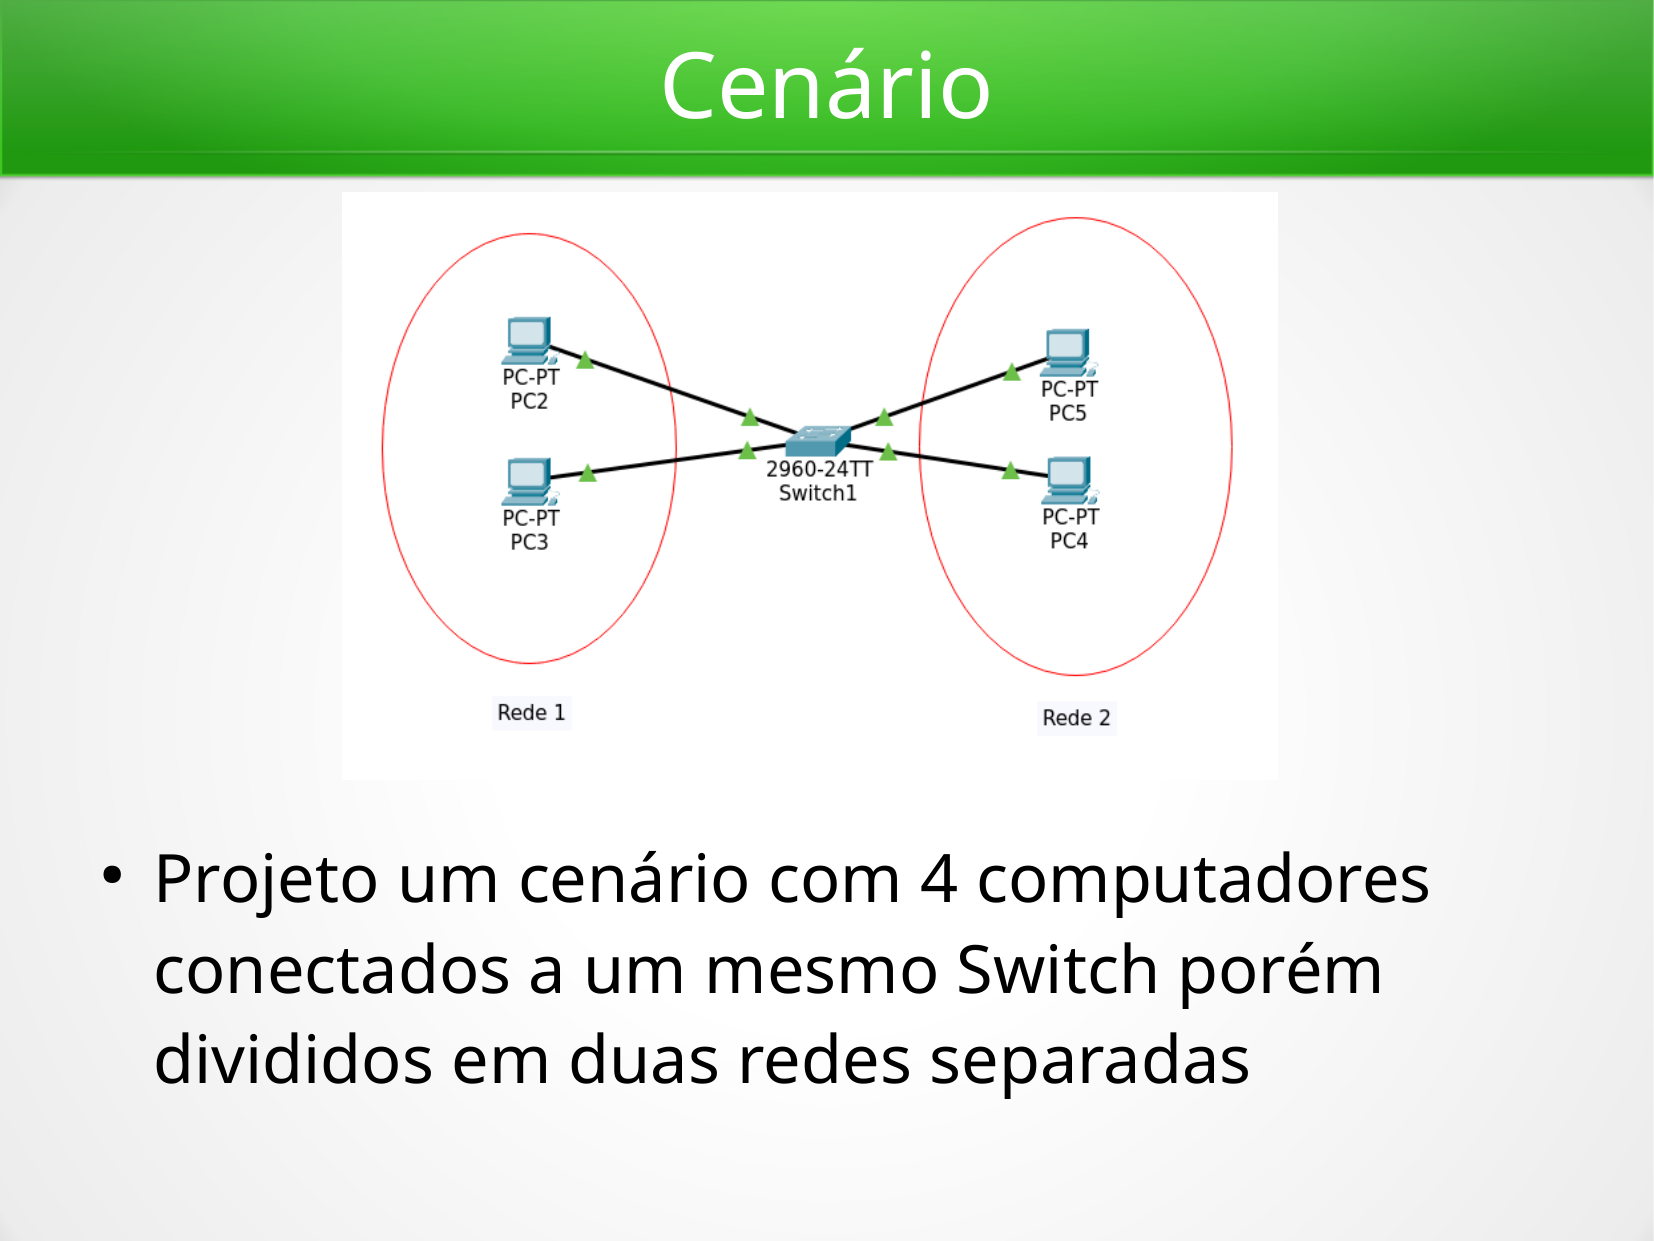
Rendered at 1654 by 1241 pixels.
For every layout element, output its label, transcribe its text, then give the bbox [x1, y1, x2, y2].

picture [0, 0, 1654, 1241]
title Cenário [82, 11, 1571, 154]
list Projeto um cenário com 4 computadores conectados a um mesmo Switch porém divididos em duas redes separadas [82, 831, 1571, 1175]
